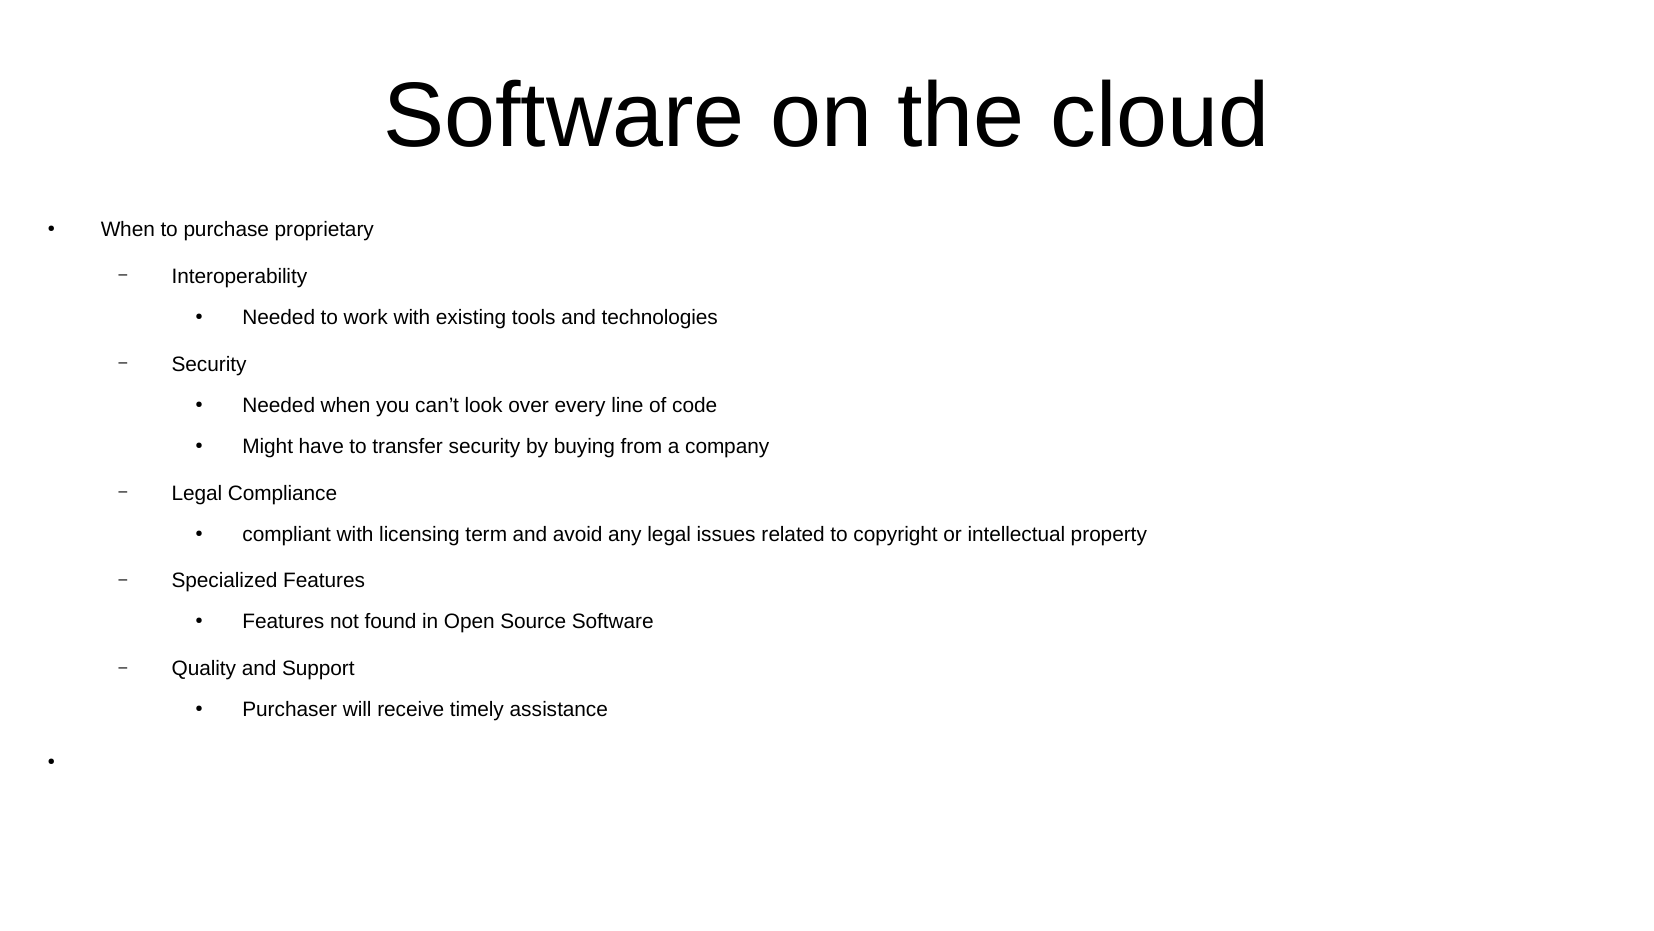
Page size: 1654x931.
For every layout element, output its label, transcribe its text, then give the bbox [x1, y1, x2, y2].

list When to purchase proprietary Interoperability Needed to work with existing tools and technologies Security Needed when you can’t look over every line of code Might have to transfer security by buying from a company Legal Compliance compliant with licensing term and avoid any legal issues related to copyright or intellectual property Specialized Features Features not found in Open Source Software Quality and Support Purchaser will receive timely assistance [30, 217, 1571, 901]
title Software on the cloud [82, 37, 1571, 193]
